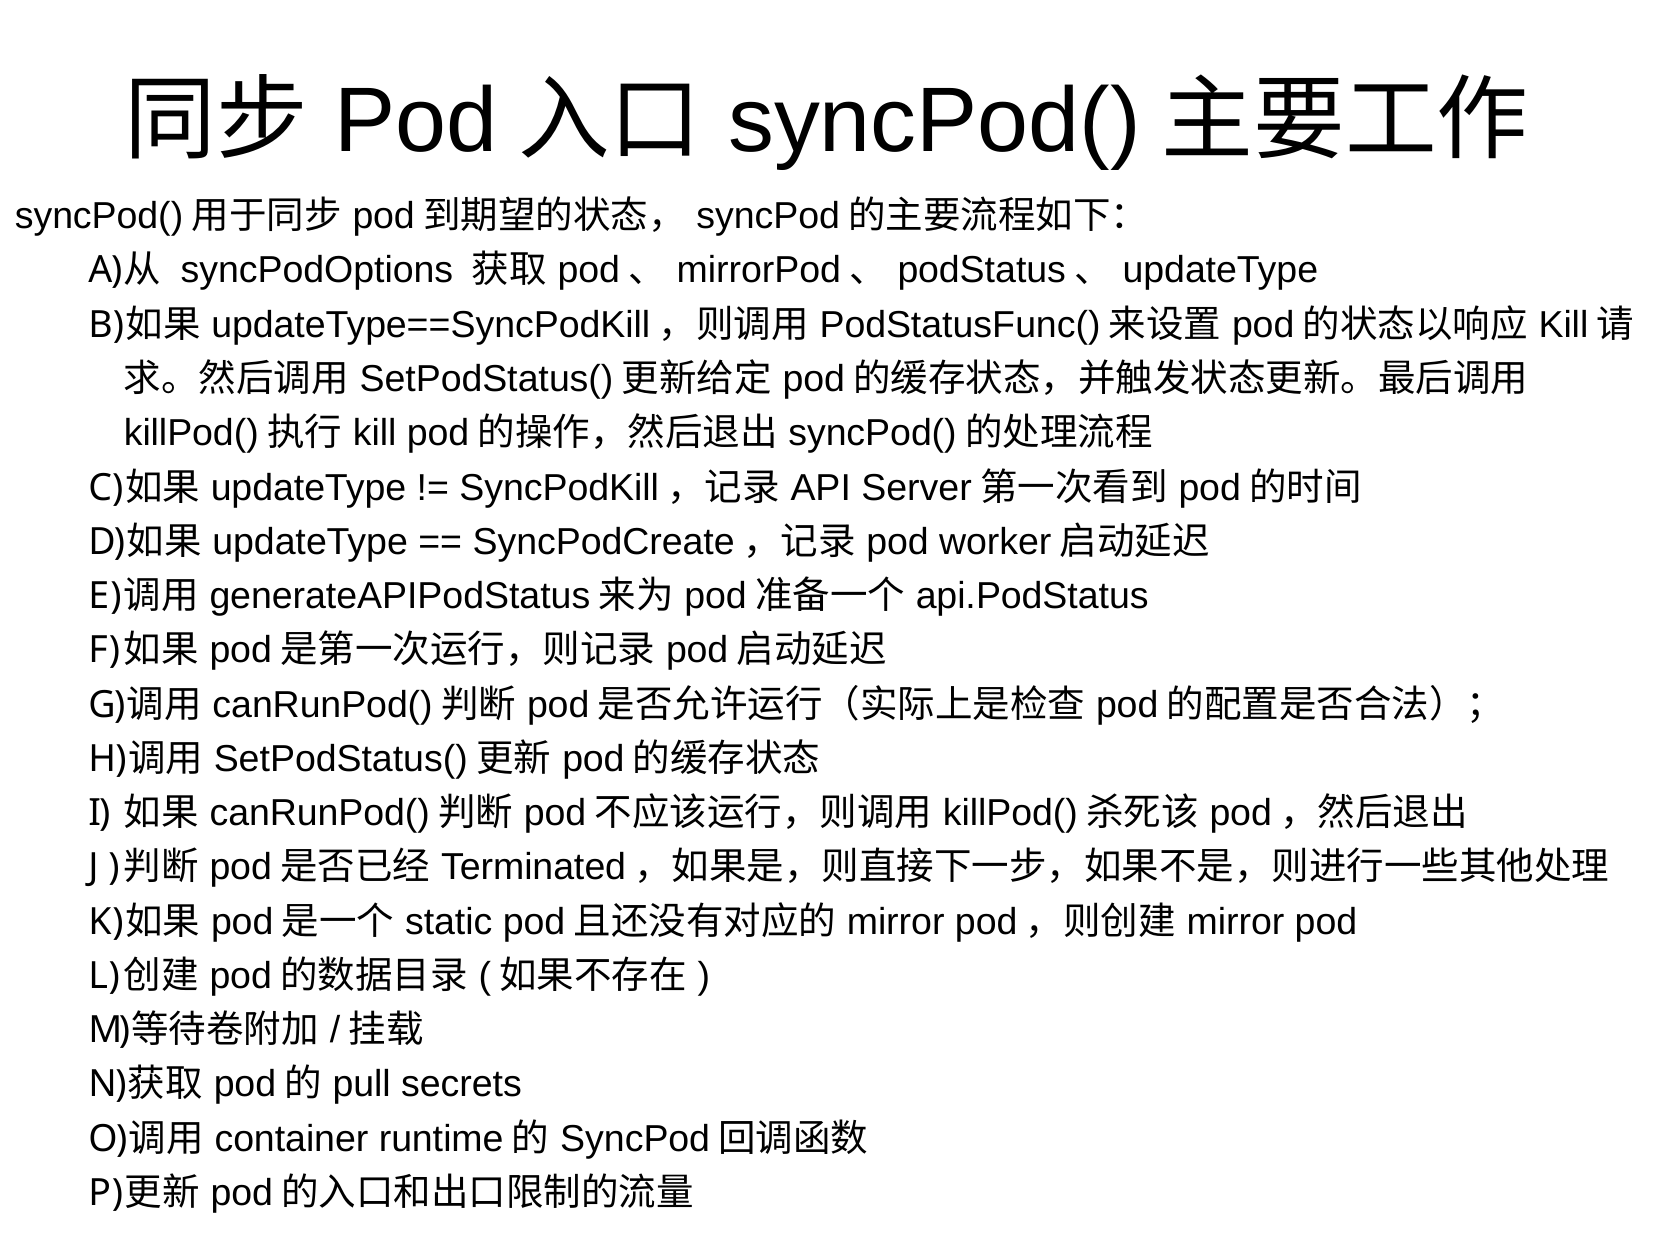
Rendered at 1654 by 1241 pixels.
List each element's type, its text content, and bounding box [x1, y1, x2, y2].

title 同步Pod入口syncPod()主要工作 [82, 0, 1571, 177]
text_box syncPod()用于同步pod到期望的状态，syncPod的主要流程如下： 从 syncPodOptions 获取pod、mirrorPod、podStatus、updateType 如果updateType==SyncPodKill，则调用PodStatusFunc()来设置pod的状态以响应Kill请求。然后调用SetPodStatus()更新给定pod的缓存状态，并触发状态更新。最后调用killPod()执行kill pod的操作，然后退出syncPod()的处理流程 如果updateType != SyncPodKill，记录API Server第一次看到pod的时间 如果updateType == SyncPodCreate，记录pod worker启动延迟 调用generateAPIPodStatus来为pod准备一个api.PodStatus 如果pod是第一次运行，则记录pod启动延迟 调用canRunPod()判断pod是否允许运行（实际上是检查pod的配置是否合法）； 调用SetPodStatus()更新pod的缓存状态 如果canRunPod()判断pod不应该运行，则调用killPod()杀死该pod，然后退出 判断pod是否已经Terminated，如果是，则直接下一步，如果不是，则进行一些其他处理 如果pod是一个static pod且还没有对应的mirror pod，则创建mirror pod 创建pod的数据目录(如果不存在) 等待卷附加/挂载 获取pod的pull secrets 调用container runtime的SyncPod回调函数 更新pod的入口和出口限制的流量 [0, 177, 1654, 1241]
